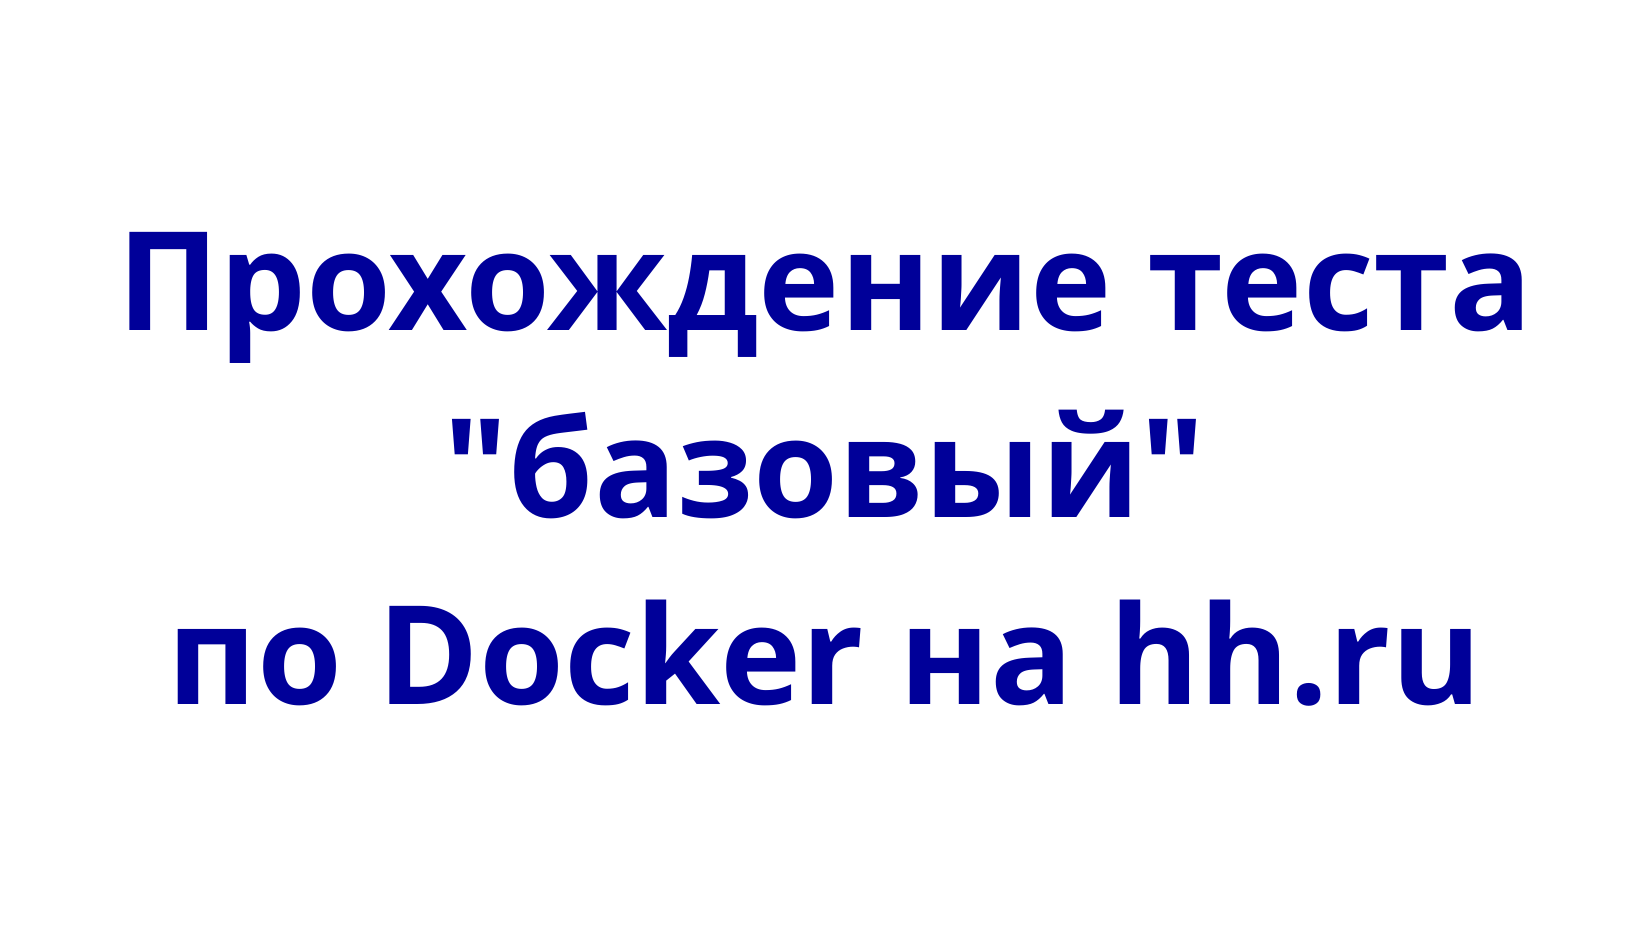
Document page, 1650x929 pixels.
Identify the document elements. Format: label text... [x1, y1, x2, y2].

subtitle Прохождение теста "базовый" по Docker на hh.ru [0, 0, 1650, 929]
